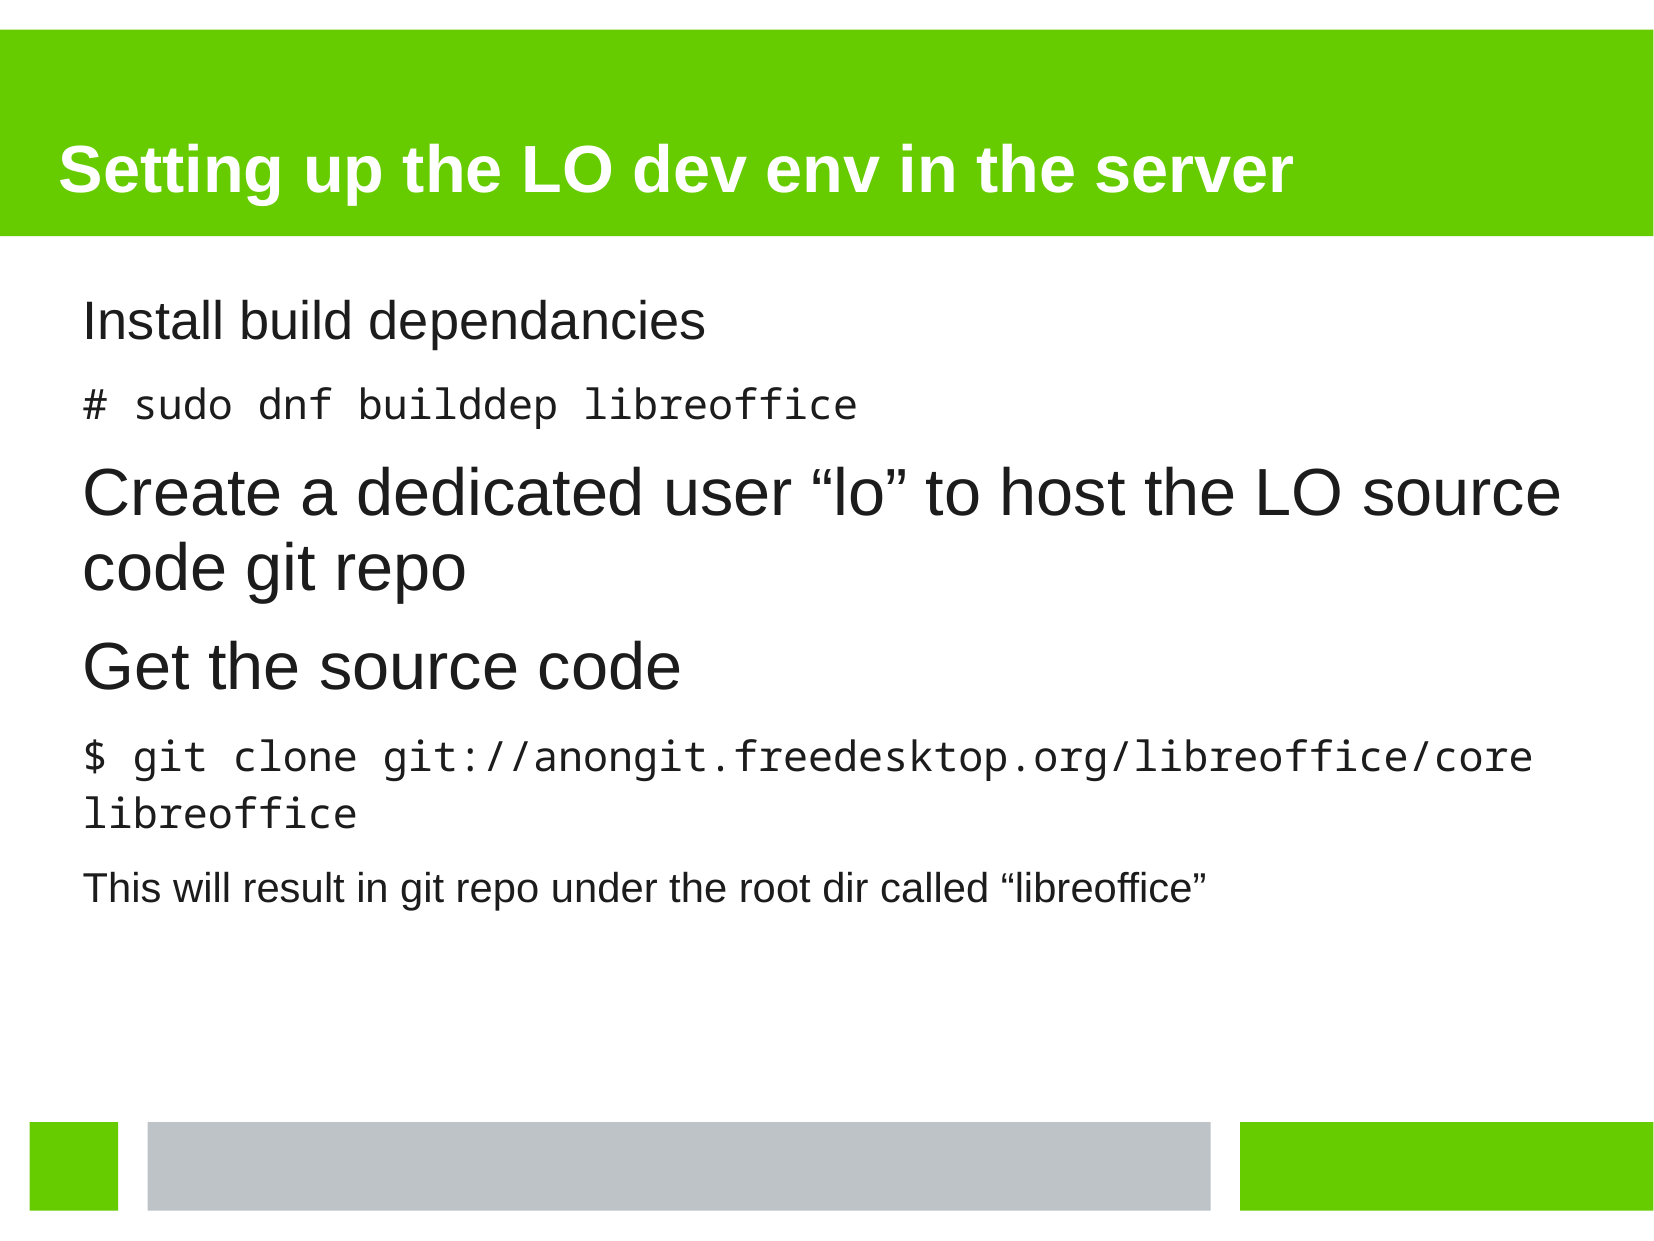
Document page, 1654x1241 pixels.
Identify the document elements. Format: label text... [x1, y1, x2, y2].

title Setting up the LO dev env in the server [59, 59, 1595, 207]
list Install build dependancies # sudo dnf builddep libreoffice Create a dedicated user “lo” to host the LO source code git repo Get the source code $ git clone git://anongit.freedesktop.org/libreoffice/core libreoffice This will result in git repo under the root dir called “libreoffice” [82, 290, 1571, 1010]
